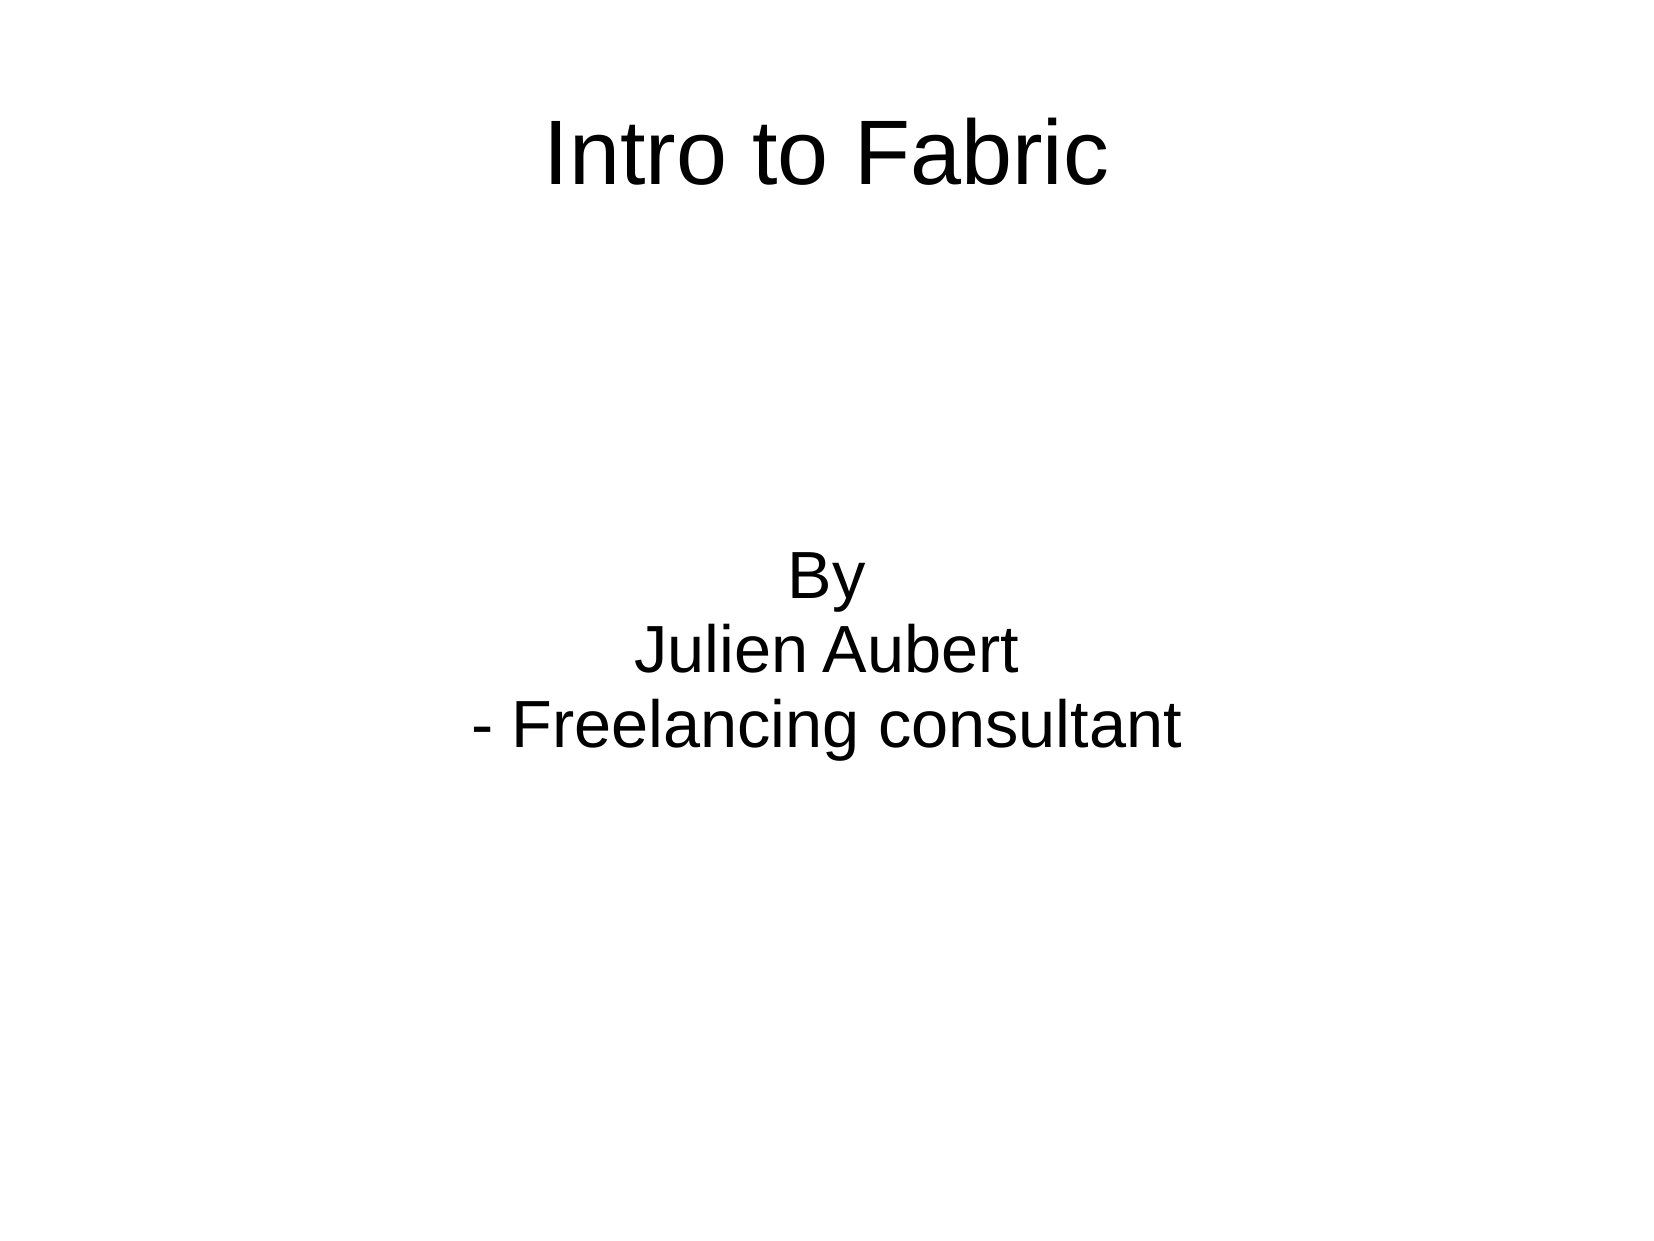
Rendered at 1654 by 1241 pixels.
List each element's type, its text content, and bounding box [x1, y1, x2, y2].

subtitle By Julien Aubert - Freelancing consultant [82, 290, 1571, 1010]
title Intro to Fabric [82, 49, 1571, 257]
